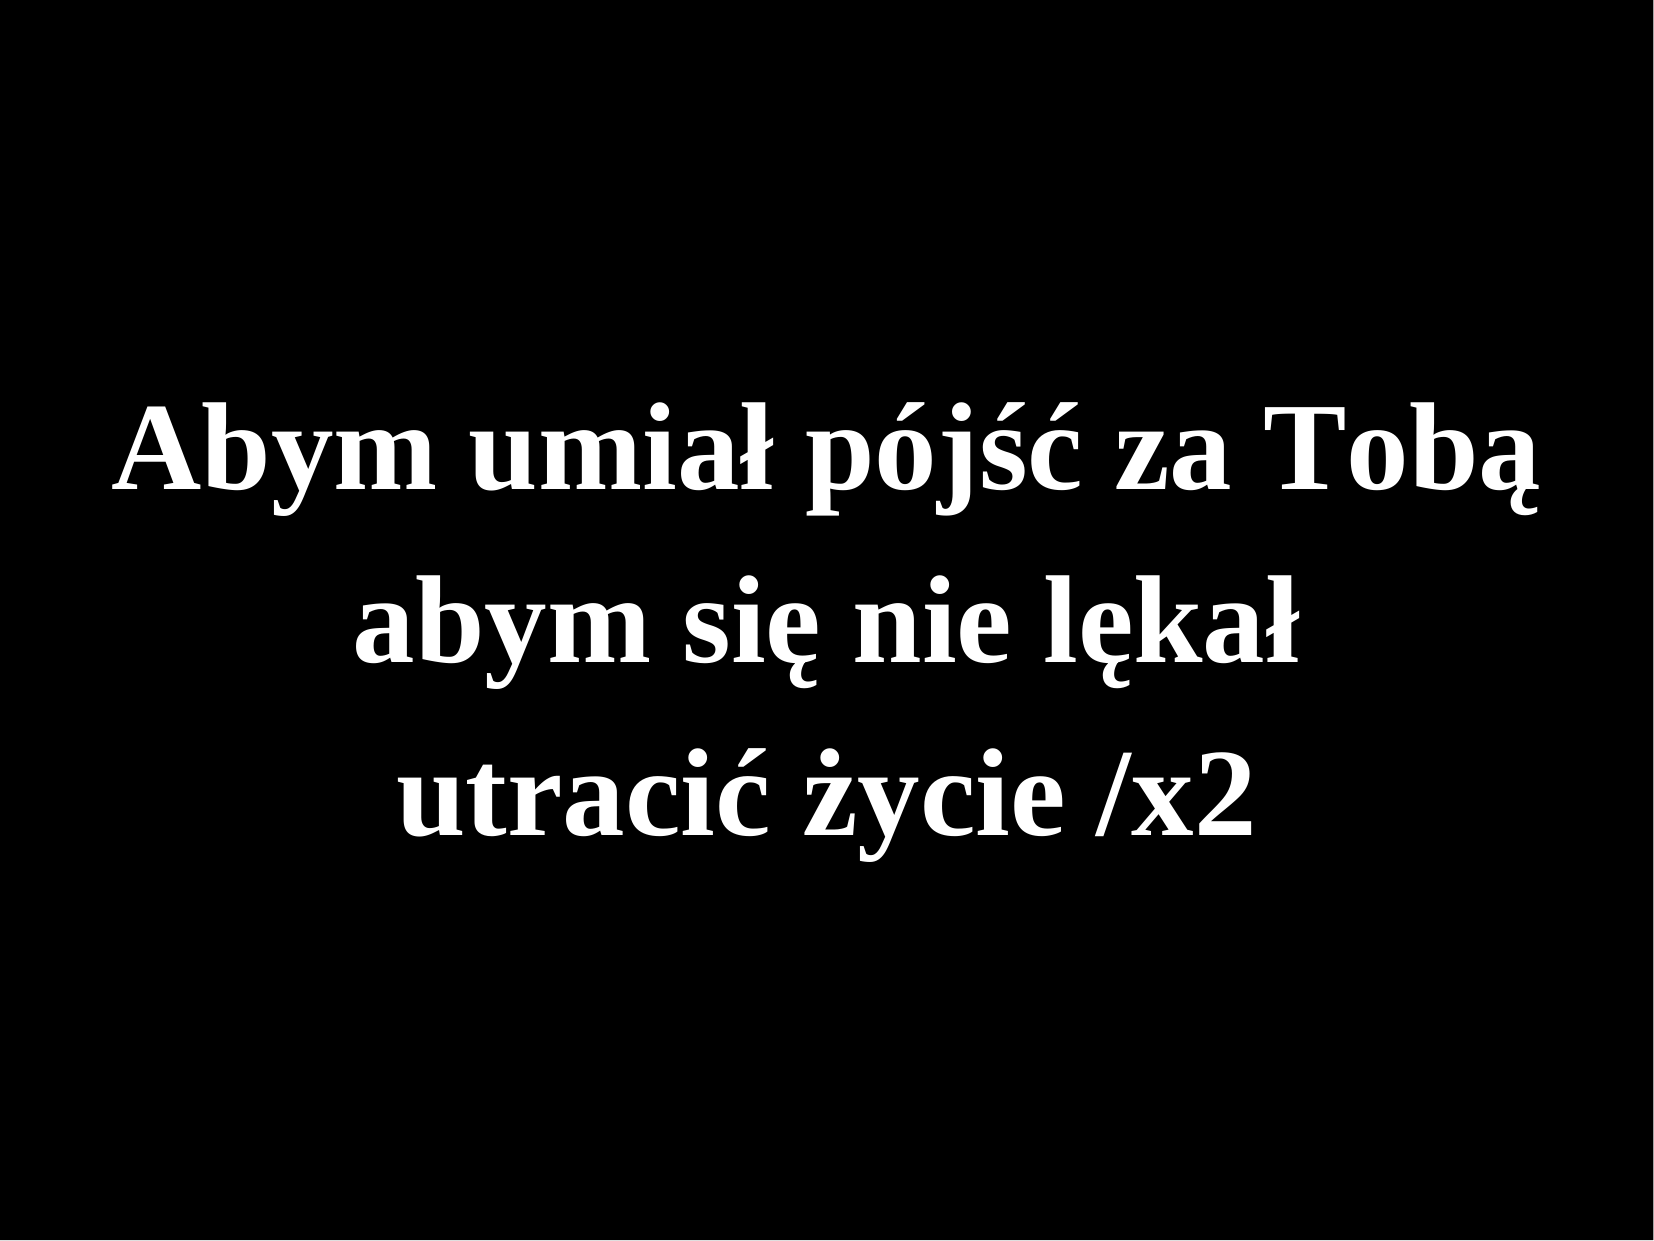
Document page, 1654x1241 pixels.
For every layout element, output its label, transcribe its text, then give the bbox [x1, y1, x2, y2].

title Abym umiał pójść za Tobą ppp abym się nie lękał ppp utracić życie /x2 [0, 0, 1654, 1241]
